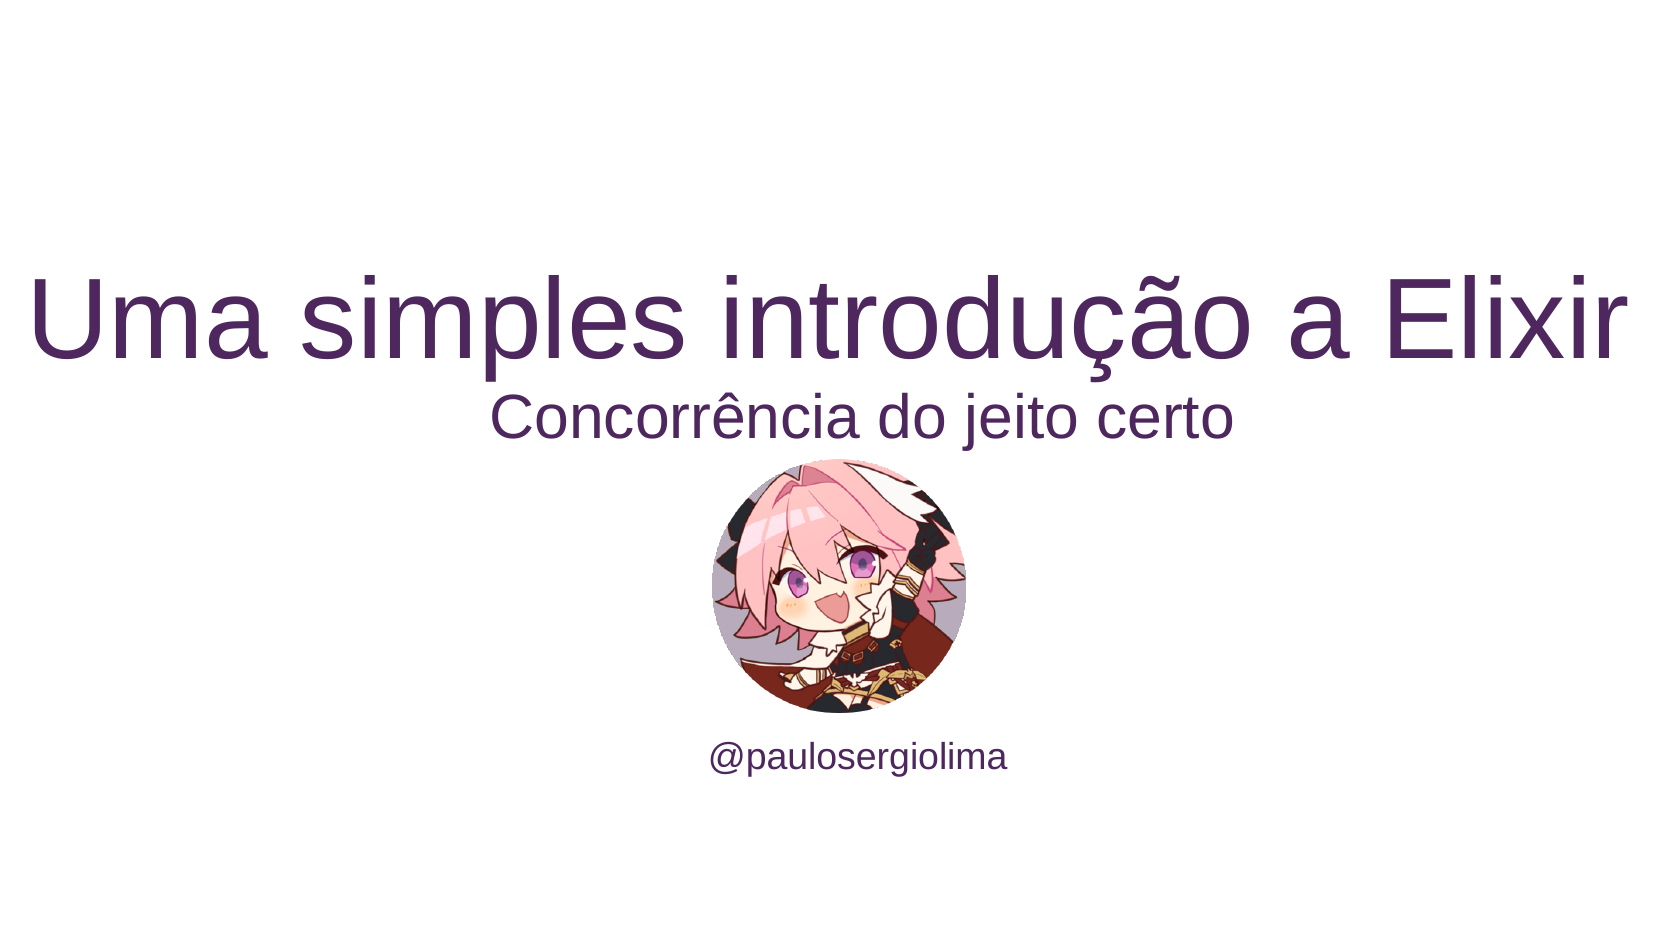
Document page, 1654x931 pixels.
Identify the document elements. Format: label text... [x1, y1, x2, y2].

picture [712, 459, 966, 713]
text_box @paulosergiolima [670, 728, 1046, 804]
text_box Uma simples introdução a Elixir [3, 187, 1654, 451]
text_box Concorrência do jeito certo [450, 375, 1276, 460]
